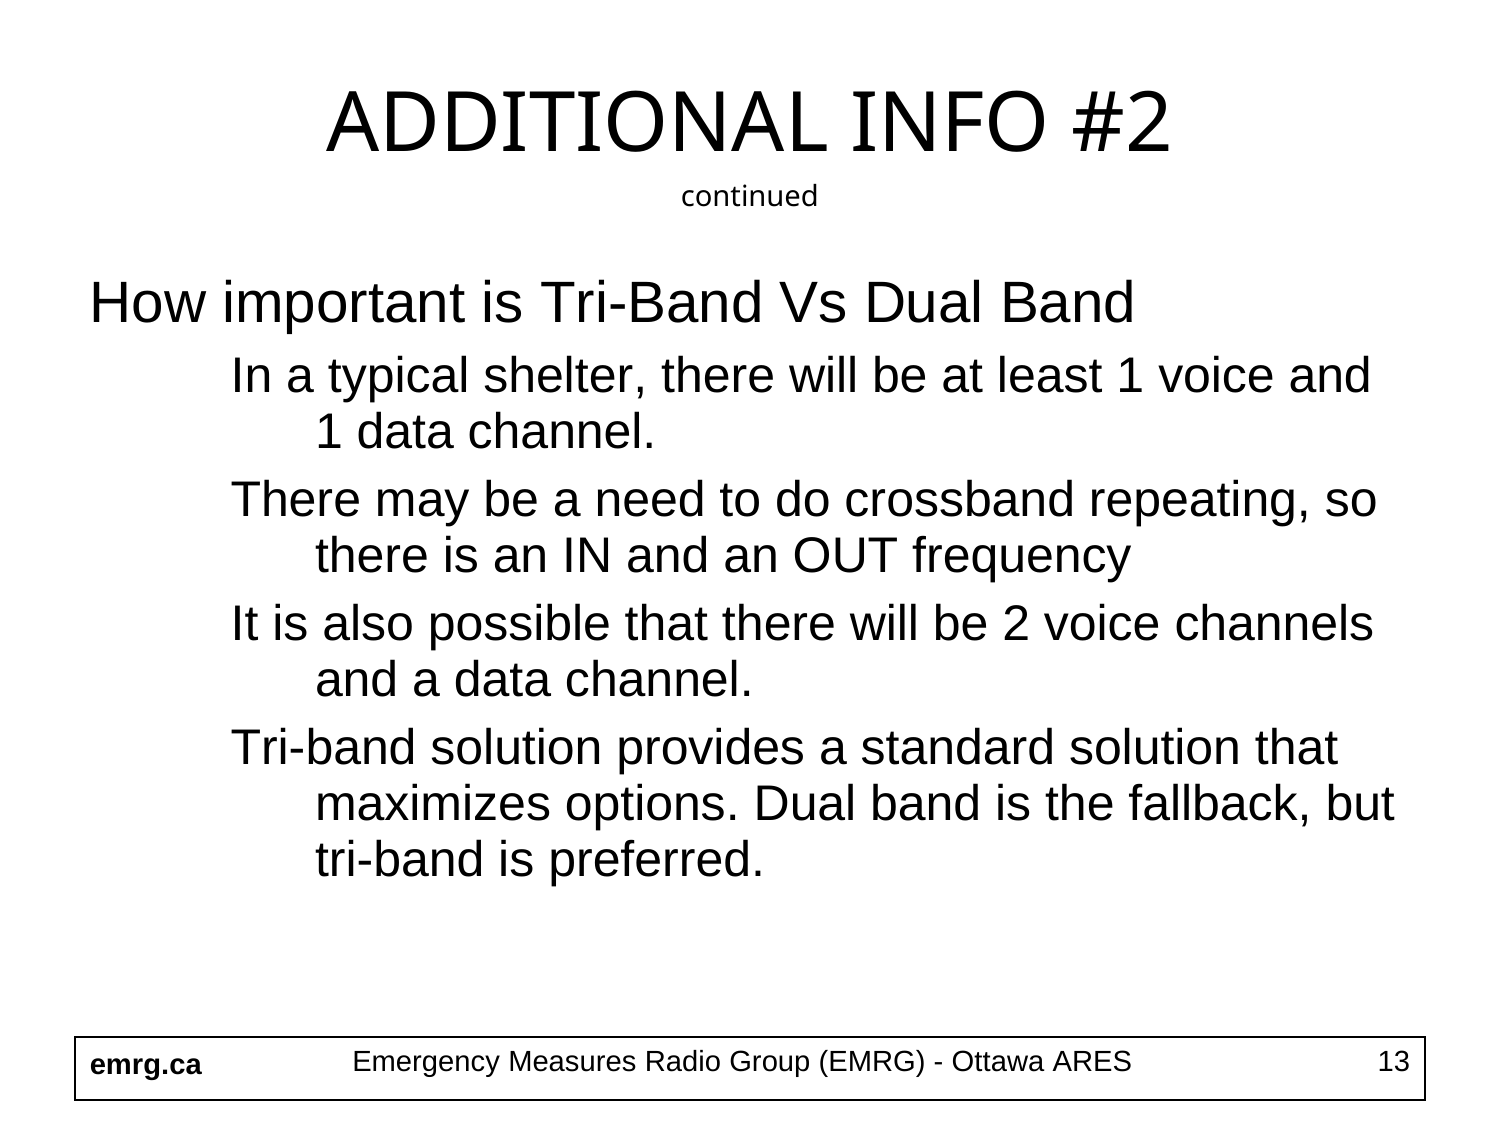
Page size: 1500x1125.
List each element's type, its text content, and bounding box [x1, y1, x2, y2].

list How important is Tri-Band Vs Dual Band In a typical shelter, there will be at least 1 voice and 1 data channel. There may be a need to do crossband repeating, so there is an IN and an OUT frequency It is also possible that there will be 2 voice channels and a data channel. Tri-band solution provides a standard solution that maximizes options. Dual band is the fallback, but tri-band is preferred. [75, 262, 1426, 1006]
title ADDITIONAL INFO #2 continued [75, 45, 1426, 233]
